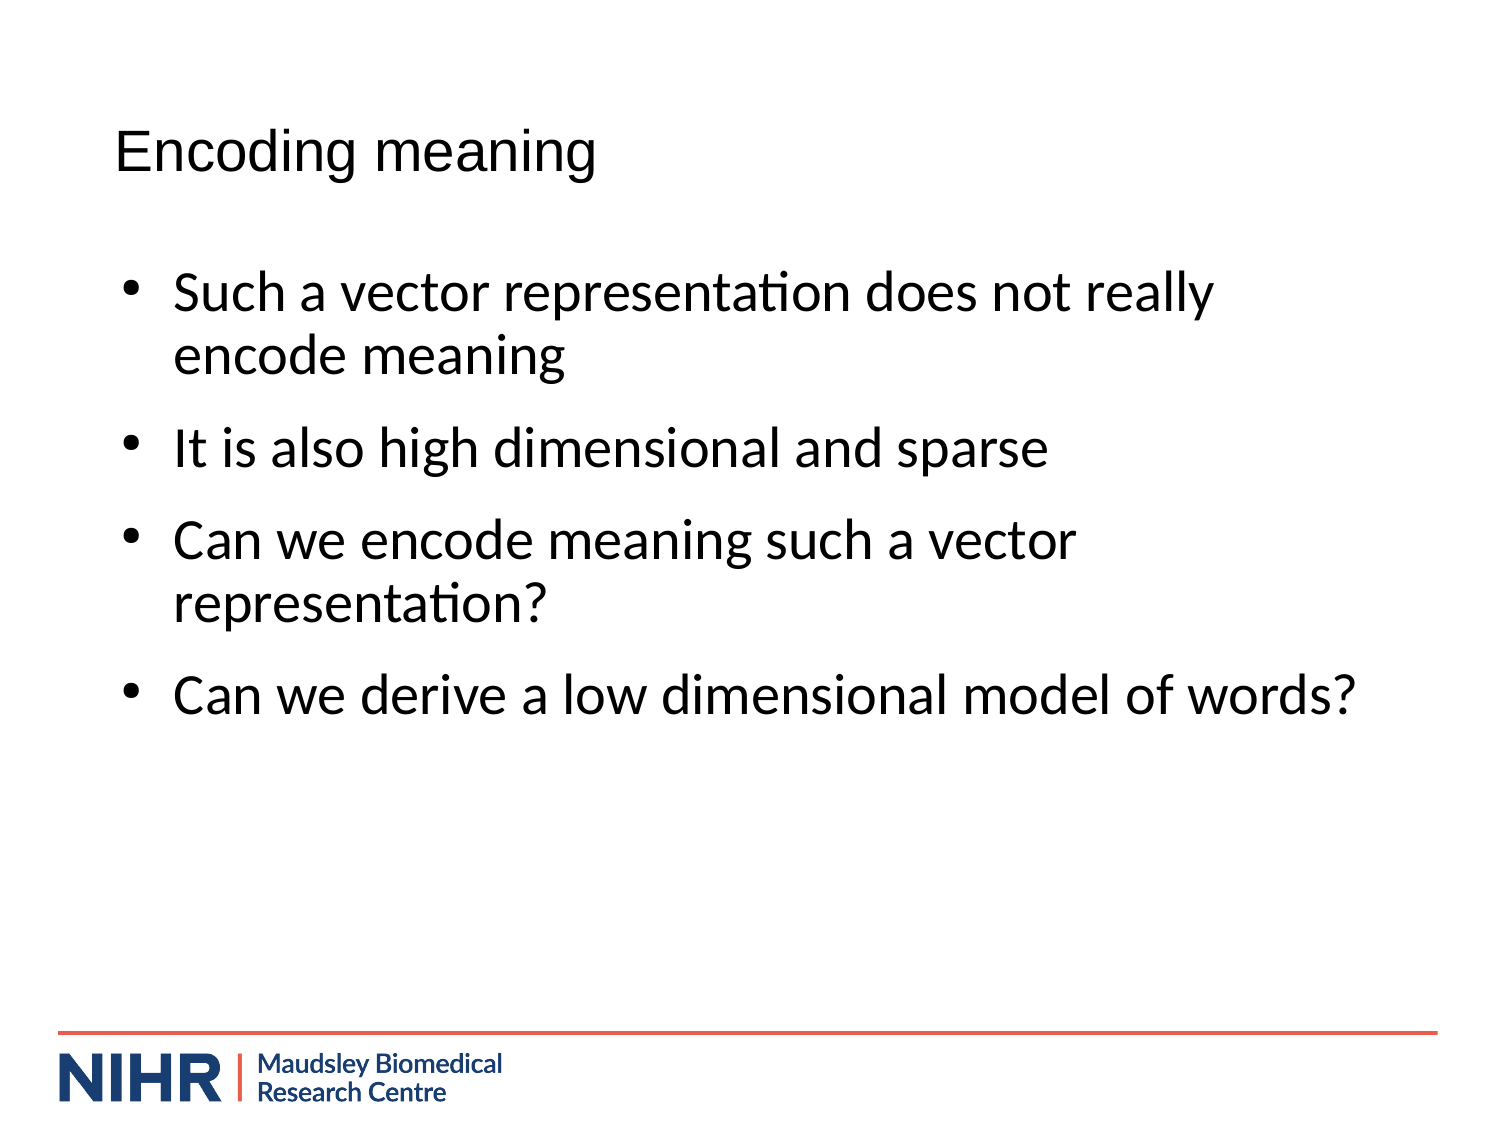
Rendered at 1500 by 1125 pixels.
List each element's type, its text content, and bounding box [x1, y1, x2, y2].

text_box Encoding meaning [100, 113, 1105, 192]
list Such a vector representation does not really encode meaning It is also high dimensional and sparse Can we encode meaning such a vector representation? Can we derive a low dimensional model of words? [103, 261, 1397, 998]
picture [29, 1018, 531, 1125]
